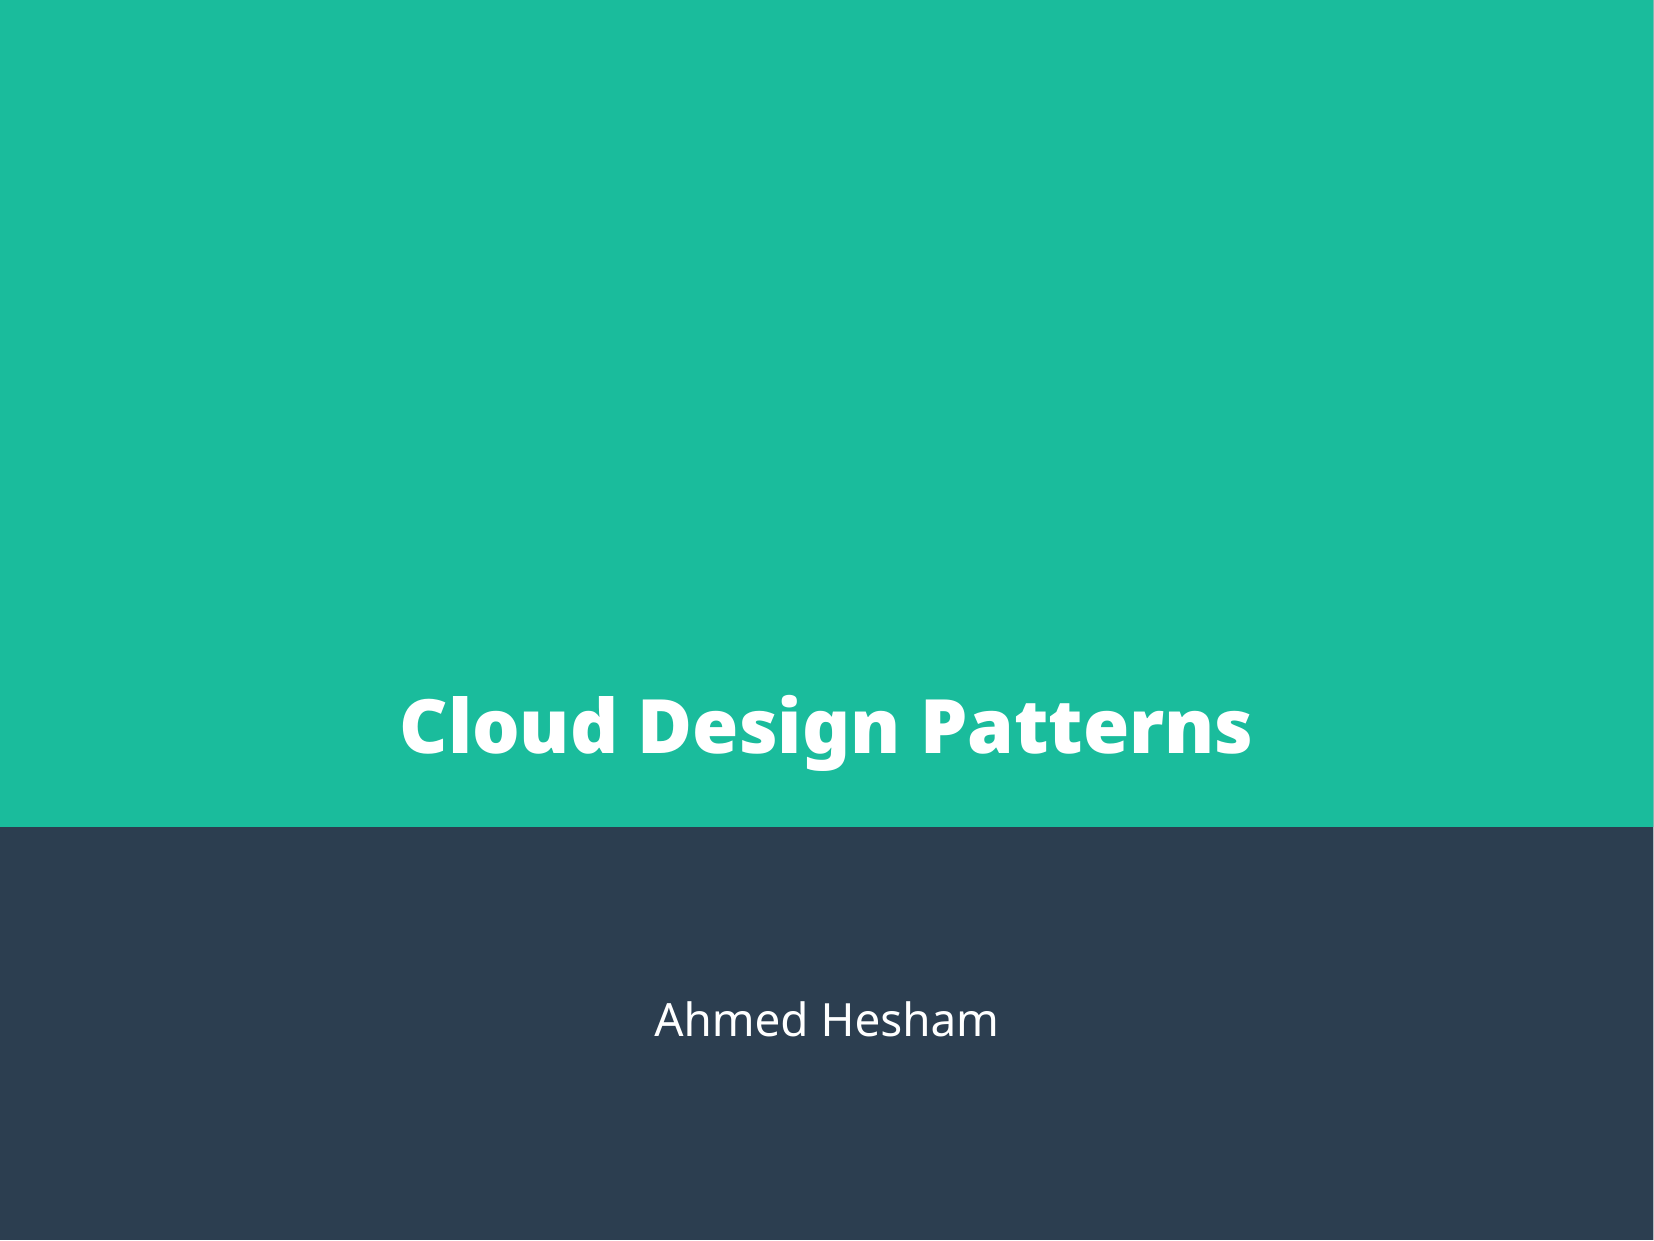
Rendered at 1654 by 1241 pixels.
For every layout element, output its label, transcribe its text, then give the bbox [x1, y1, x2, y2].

subtitle Ahmed Hesham [59, 856, 1595, 1182]
title Cloud Design Patterns [59, 620, 1595, 778]
